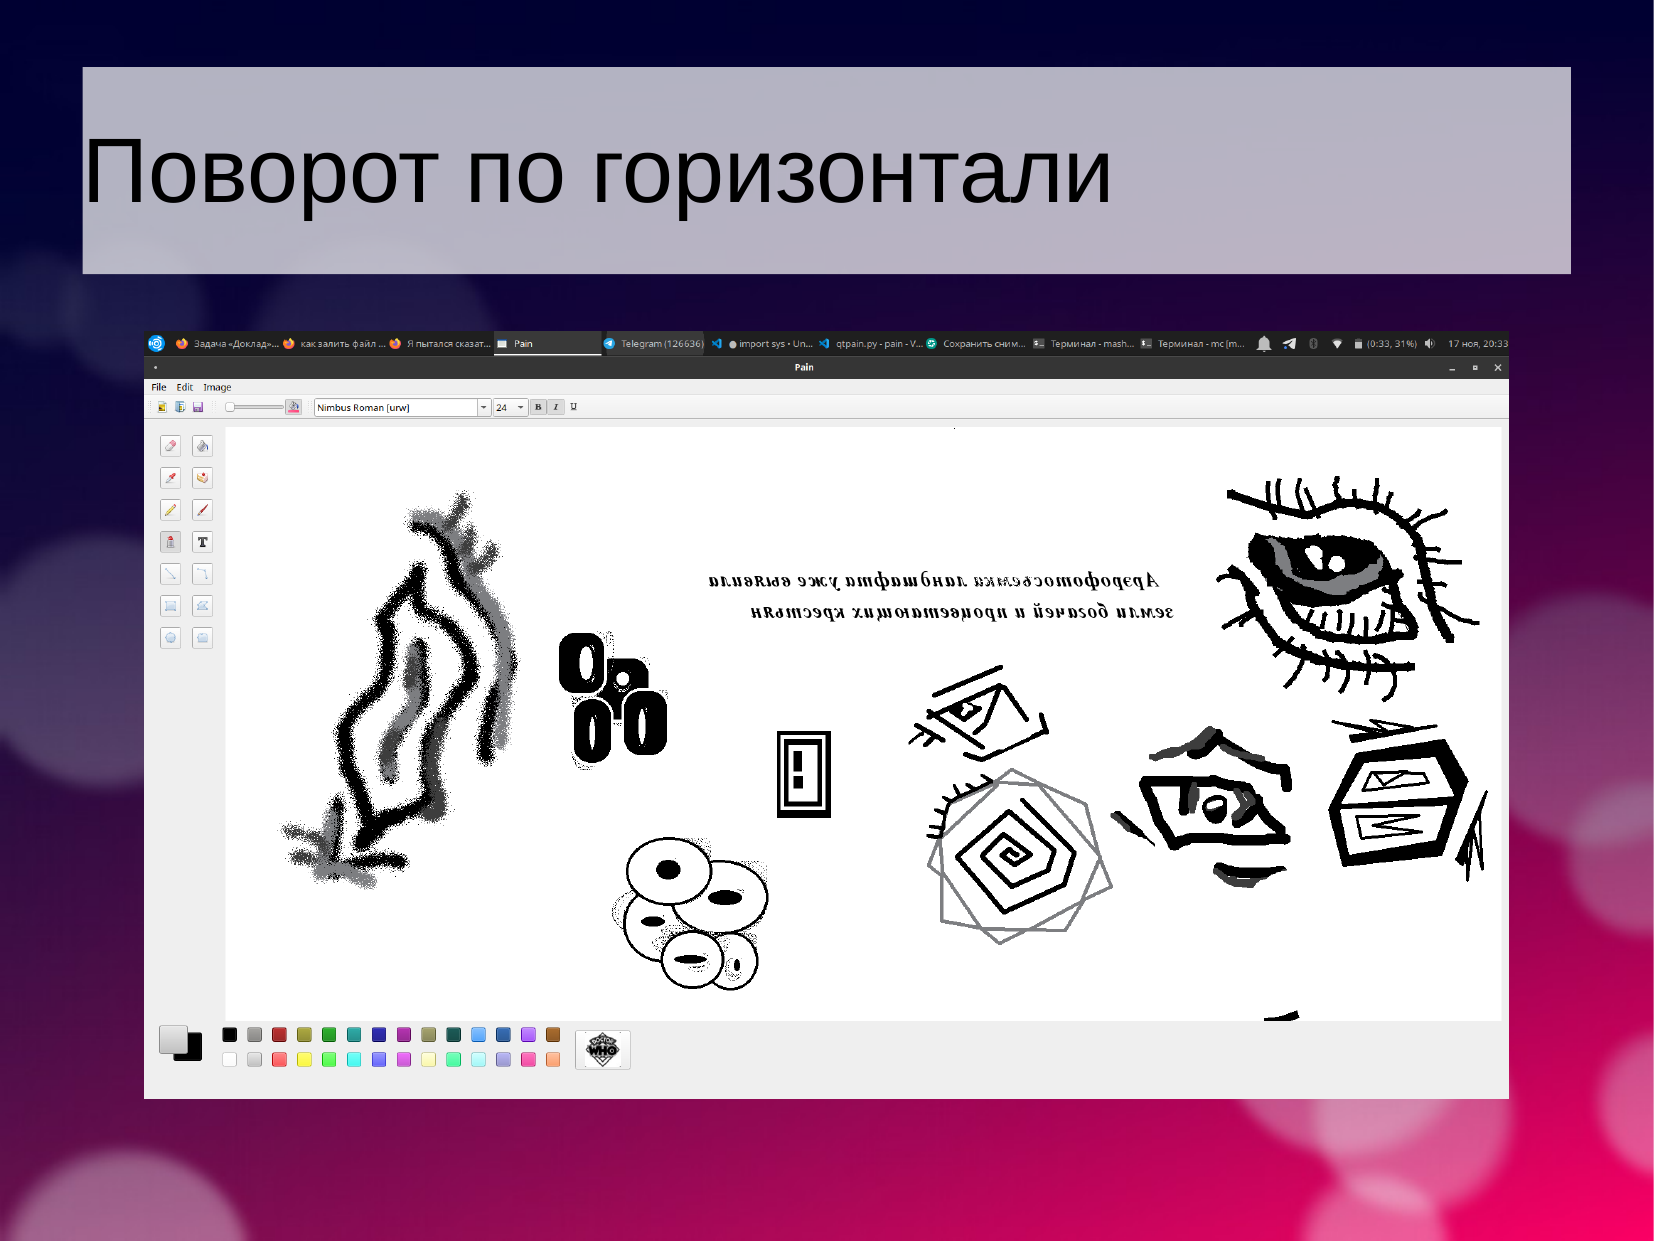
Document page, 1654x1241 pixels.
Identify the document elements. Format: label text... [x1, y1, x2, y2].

picture [0, 0, 1654, 1241]
title Поворот по горизонтали [82, 67, 1571, 275]
